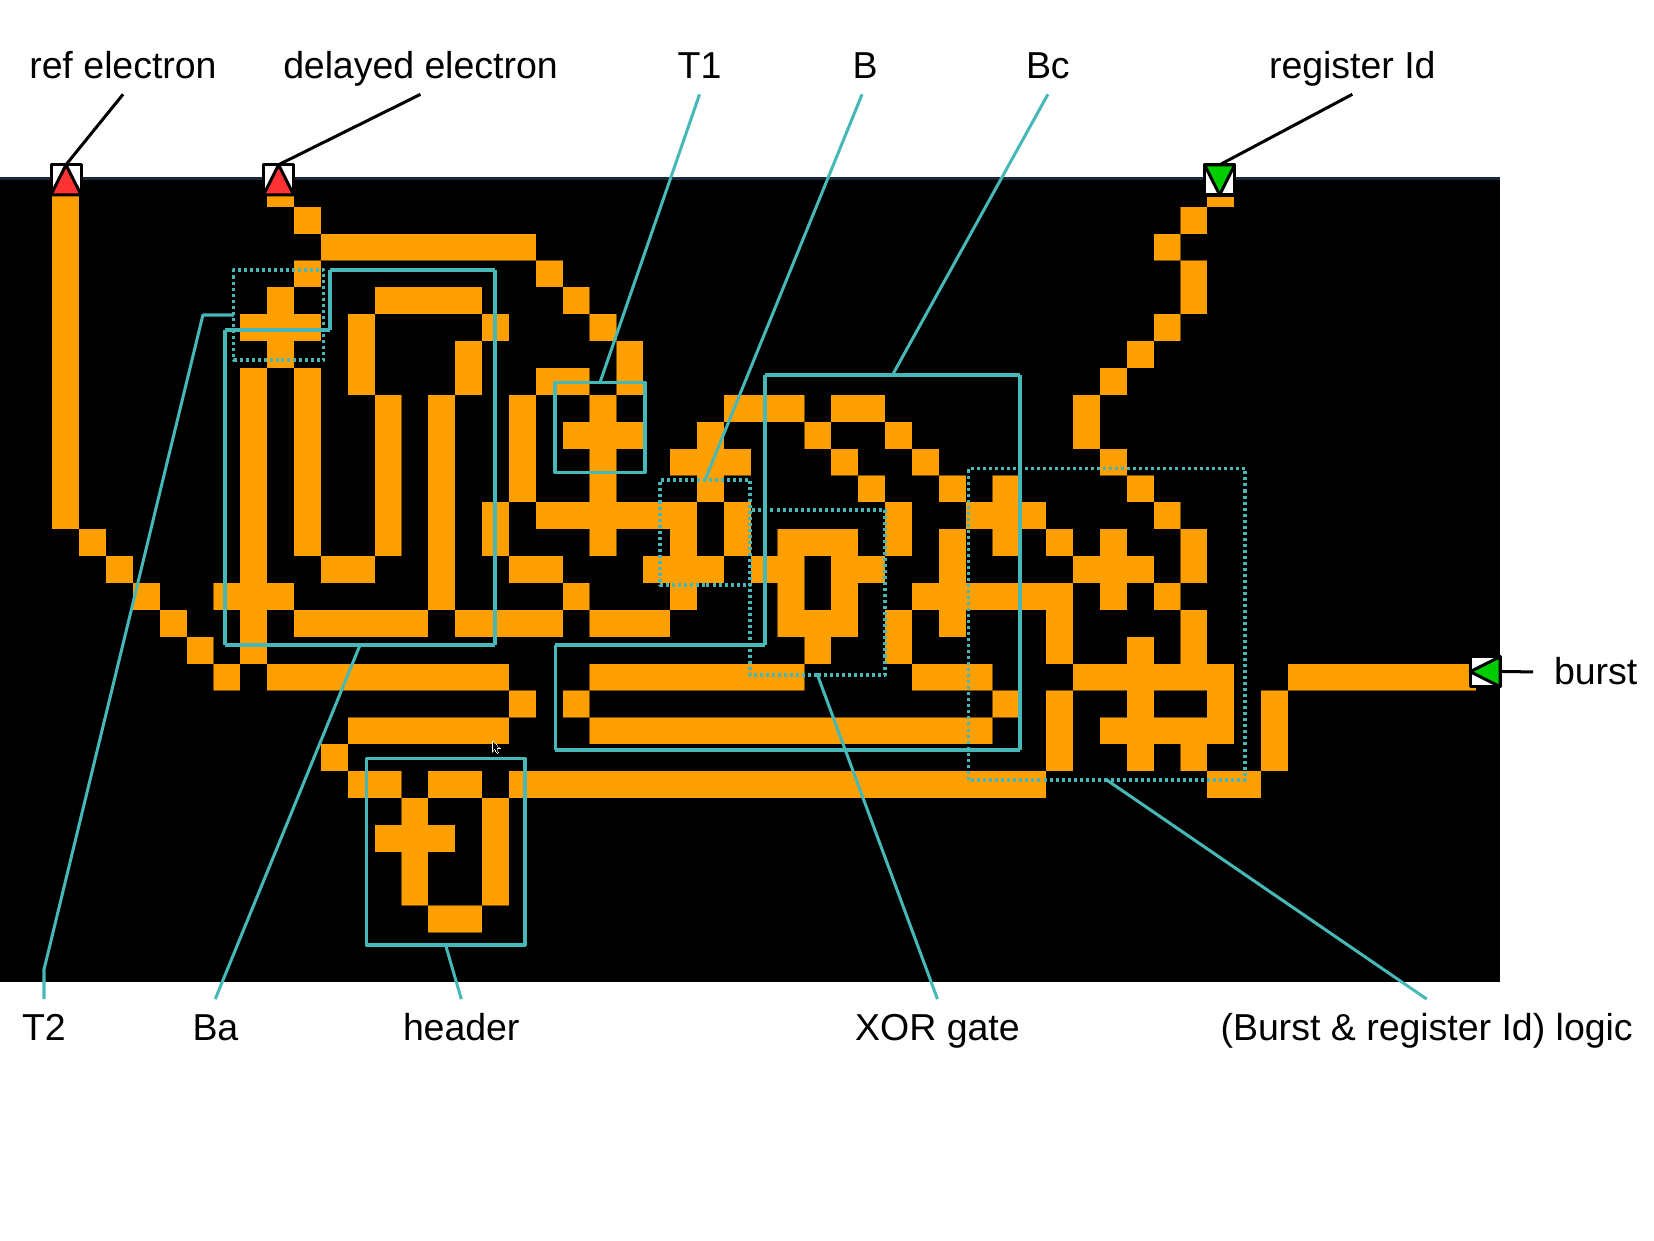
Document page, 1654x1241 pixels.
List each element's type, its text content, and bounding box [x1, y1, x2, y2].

text_box (Burst & register Id) logic [1200, 999, 1654, 1056]
picture [557, 377, 1018, 748]
text_box register Id [1249, 37, 1456, 95]
text_box [1470, 656, 1501, 687]
text_box XOR gate [840, 999, 1036, 1056]
text_box T1 [660, 37, 739, 95]
text_box Bc [1008, 37, 1088, 95]
text_box [263, 164, 294, 195]
text_box burst [1533, 643, 1654, 701]
picture [368, 760, 523, 943]
text_box ref electron [8, 37, 238, 95]
text_box B [837, 37, 887, 95]
text_box T2 [4, 999, 84, 1056]
picture [557, 384, 643, 471]
text_box [51, 164, 82, 195]
picture [848, 177, 1500, 985]
text_box delayed electron [262, 37, 579, 95]
picture [0, 177, 999, 985]
picture [227, 272, 493, 643]
text_box Ba [175, 999, 255, 1056]
text_box [1204, 164, 1235, 196]
text_box header [382, 999, 541, 1056]
